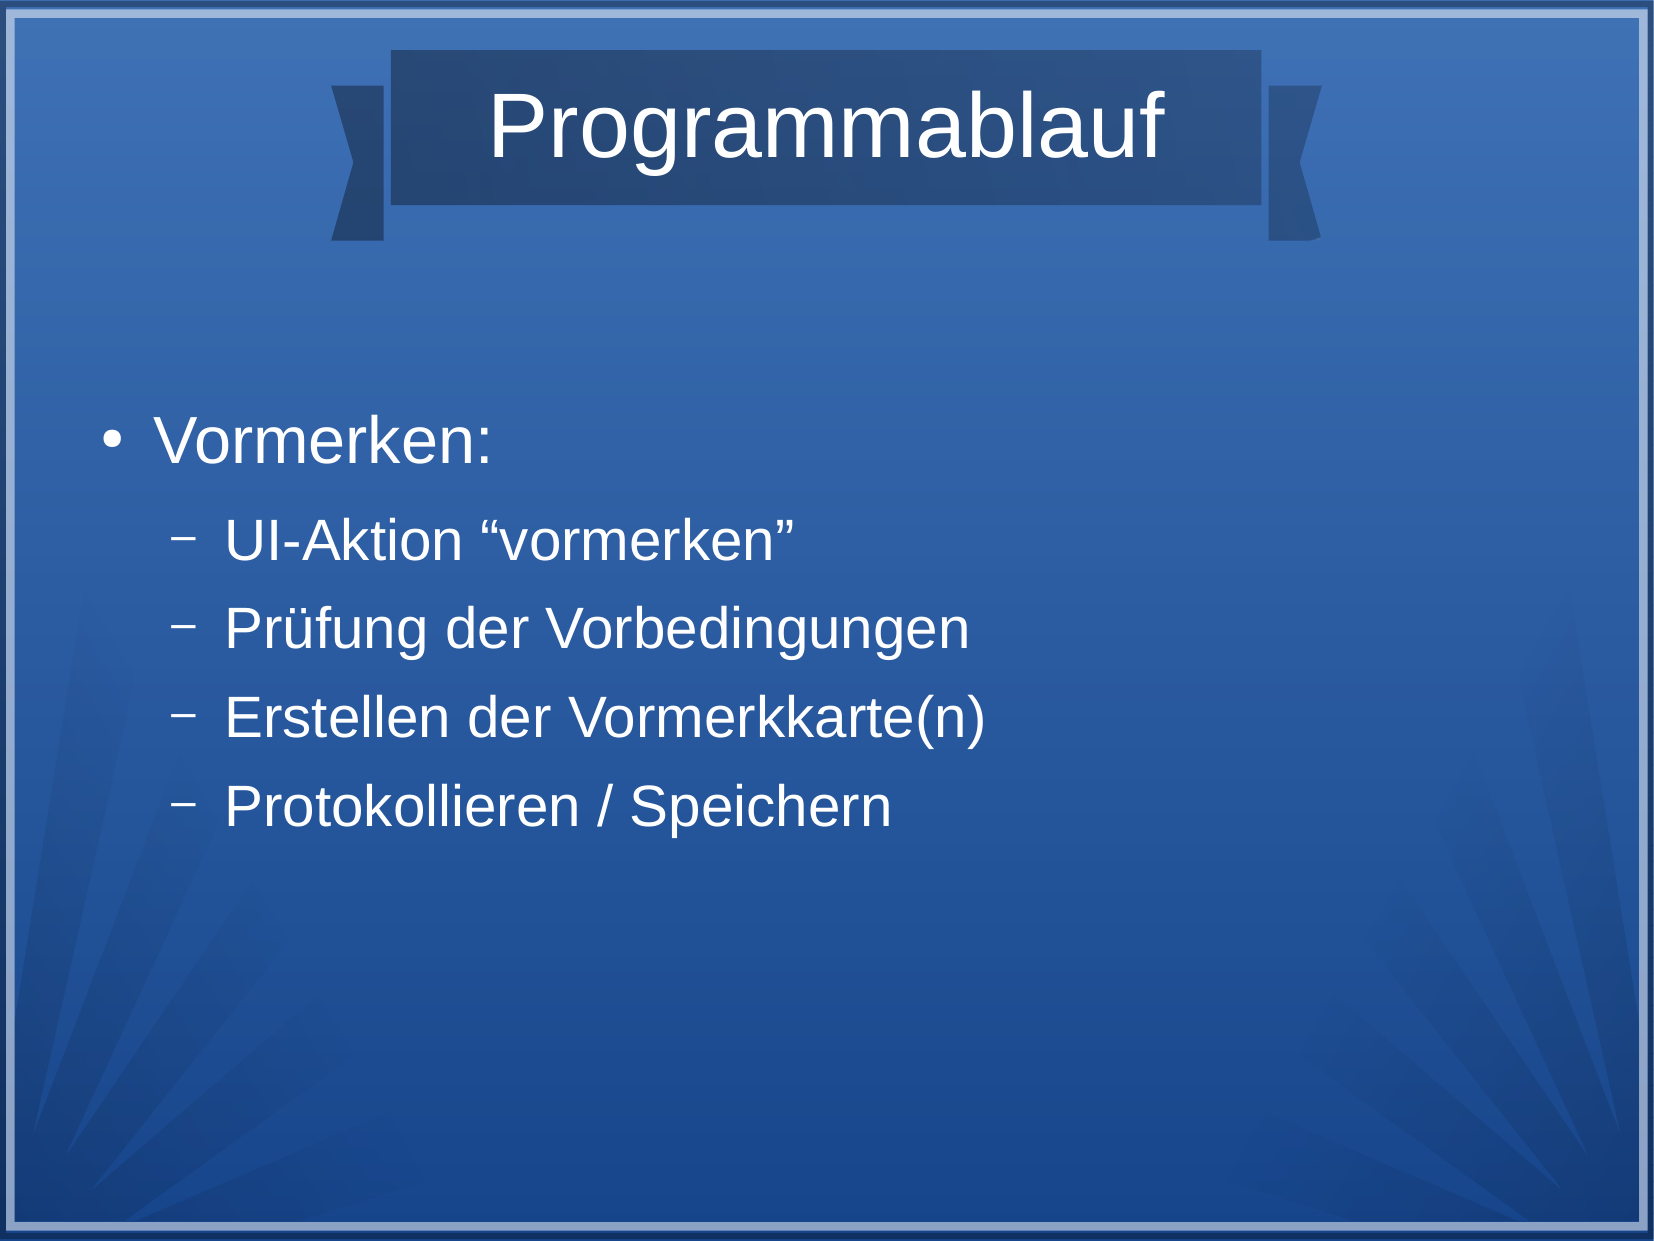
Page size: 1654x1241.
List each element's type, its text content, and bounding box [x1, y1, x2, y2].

list Vormerken: UI-Aktion “vormerken” Prüfung der Vorbedingungen Erstellen der Vormerkkarte(n) Protokollieren / Speichern [82, 299, 1571, 1241]
title Programmablauf [389, 47, 1264, 205]
